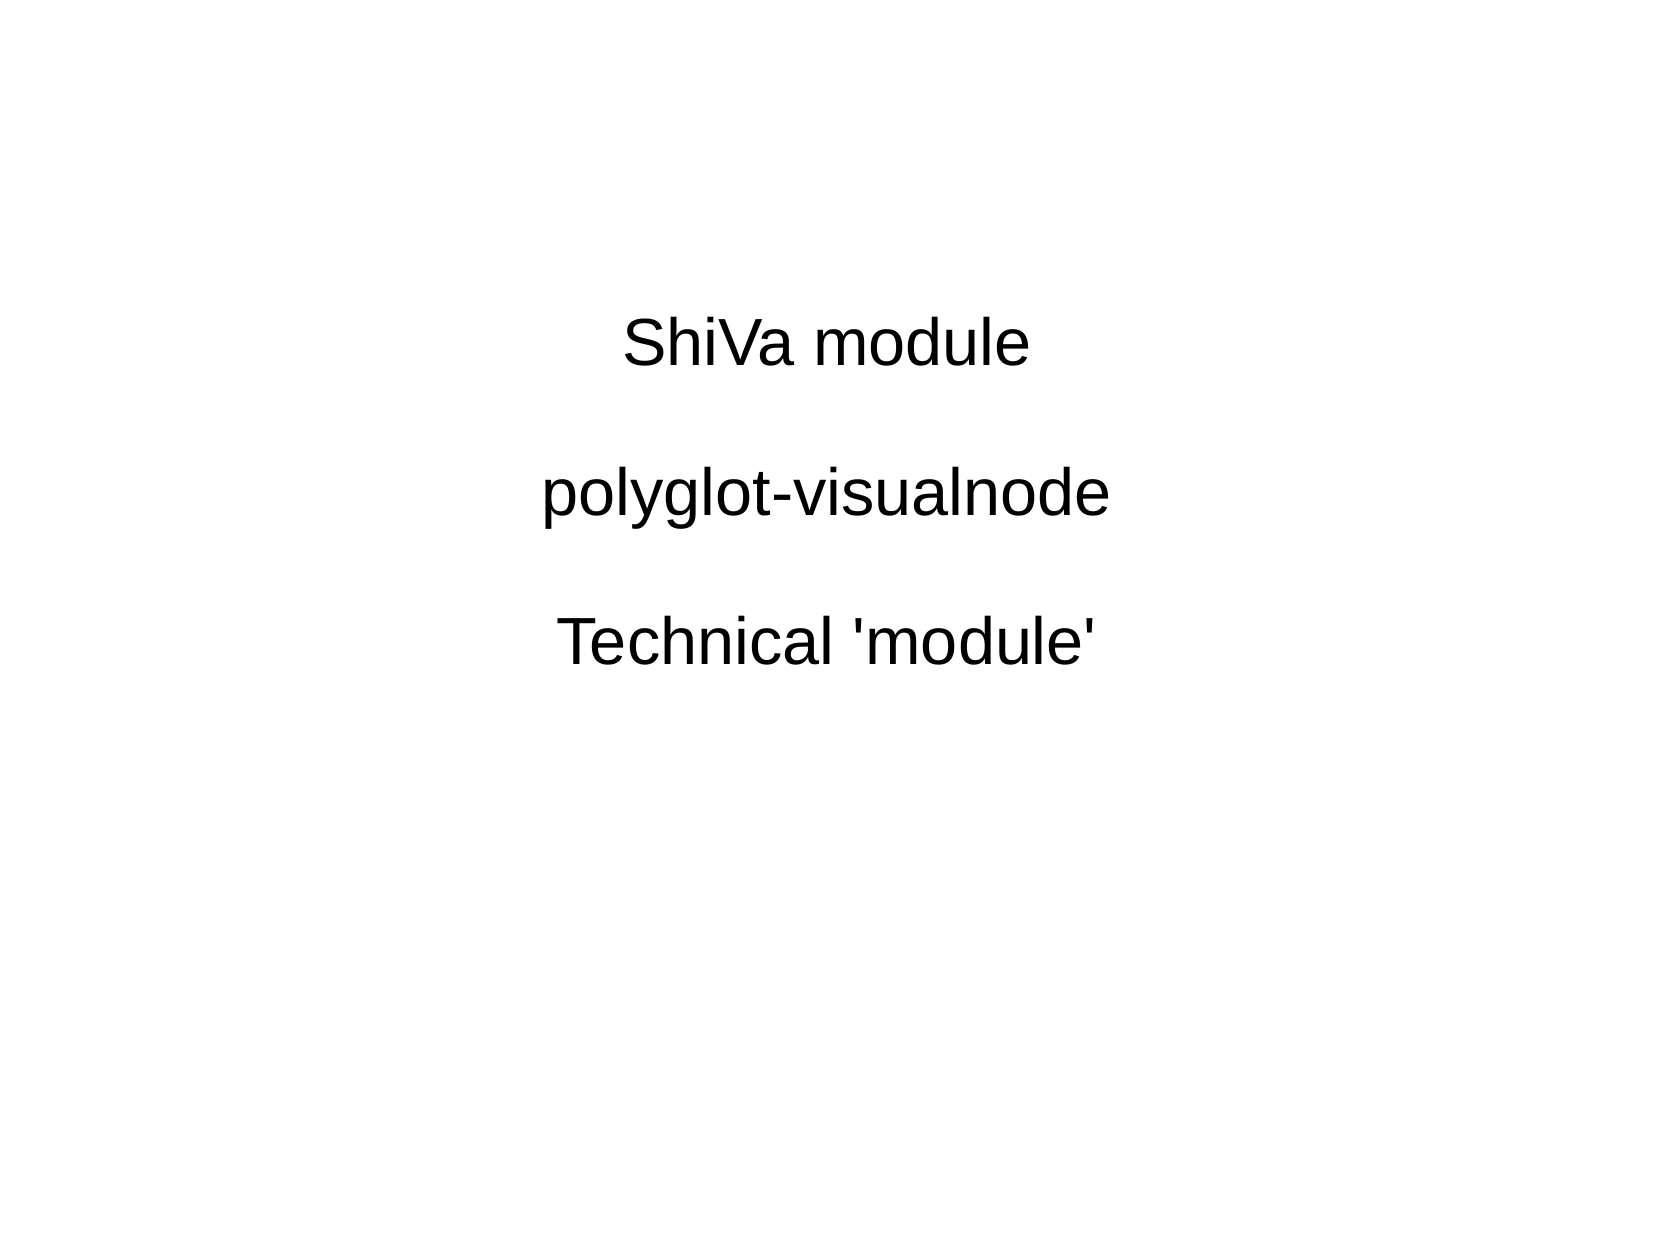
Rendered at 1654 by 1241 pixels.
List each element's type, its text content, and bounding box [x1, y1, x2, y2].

subtitle ShiVa module polyglot-visualnode Technical 'module' [82, 49, 1571, 1010]
